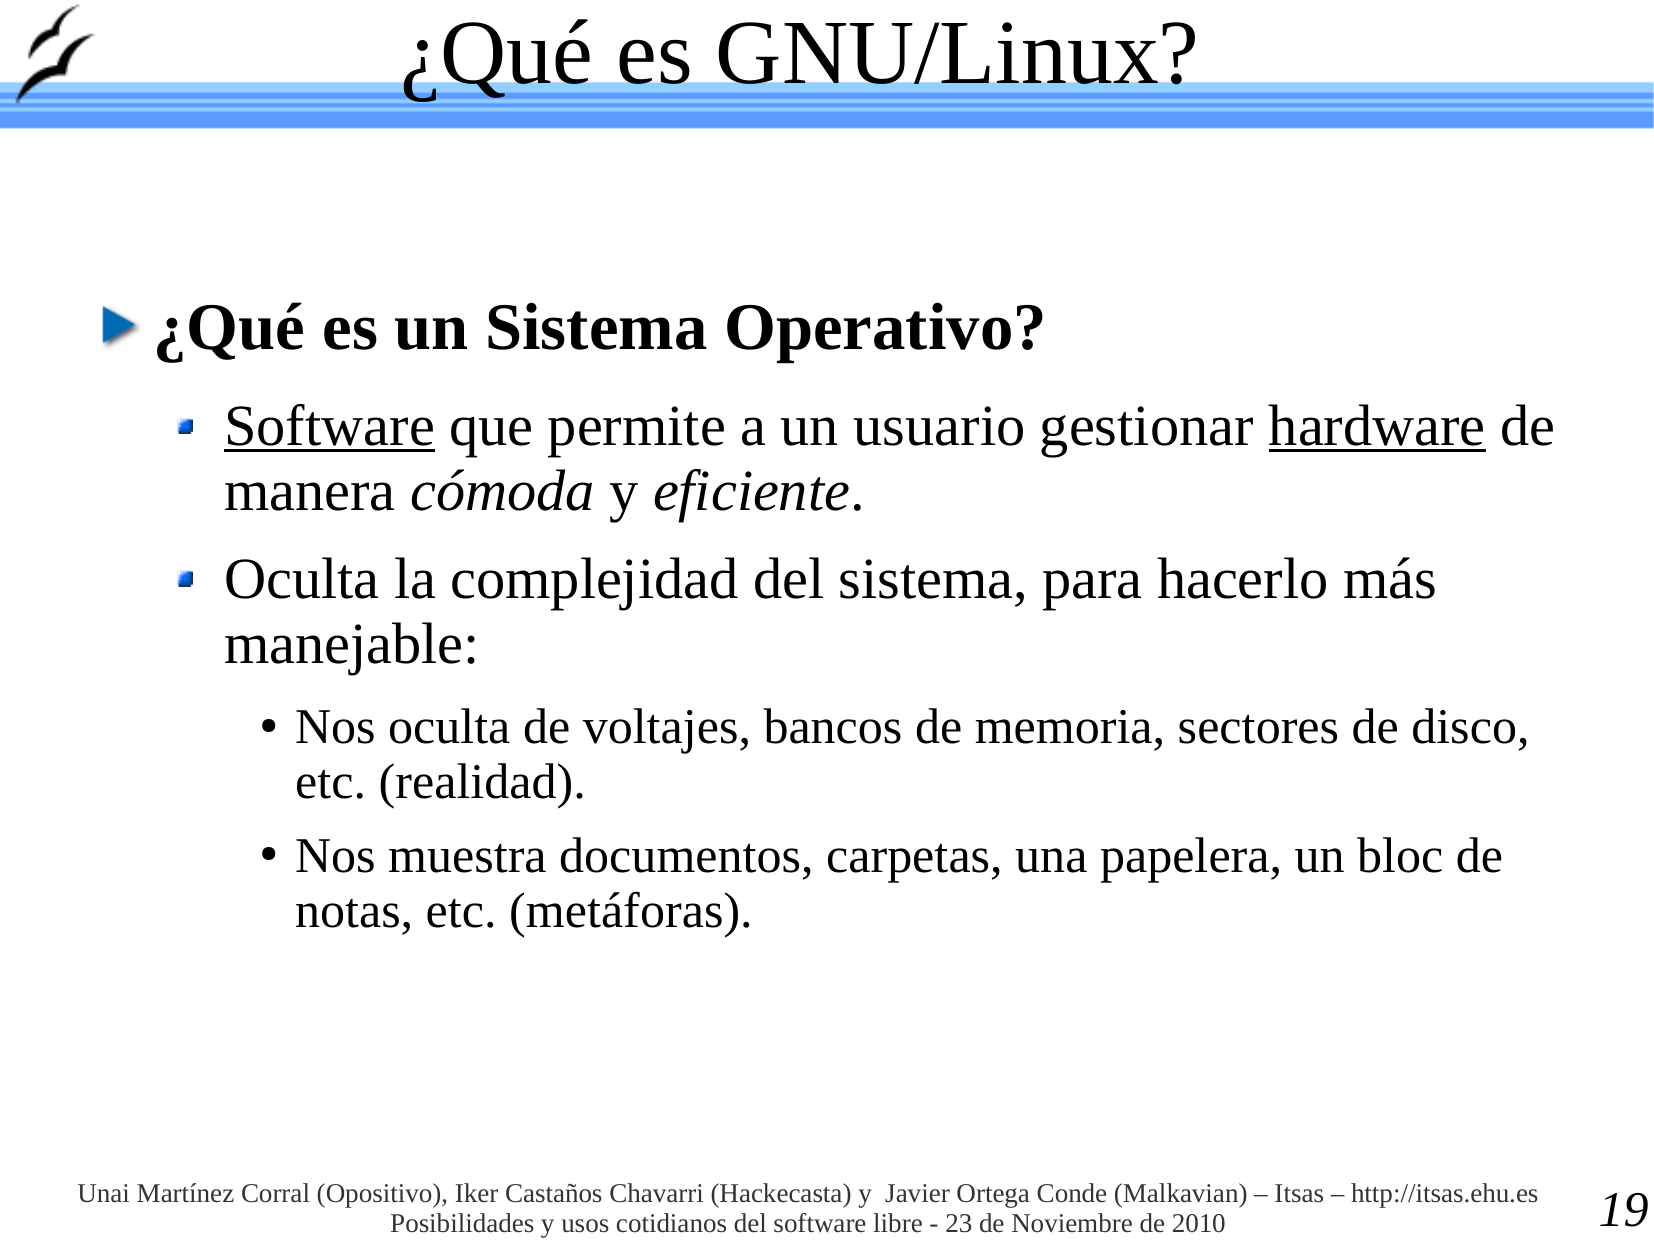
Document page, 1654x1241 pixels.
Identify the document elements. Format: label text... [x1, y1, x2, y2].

list ¿Qué es un Sistema Operativo? Software que permite a un usuario gestionar hardware de manera cómoda y eficiente. Oculta la complejidad del sistema, para hacerlo más manejable: Nos oculta de voltajes, bancos de memoria, sectores de disco, etc. (realidad). Nos muestra documentos, carpetas, una papelera, un bloc de notas, etc. (metáforas). [82, 290, 1571, 1094]
picture [0, 0, 1654, 133]
title ¿Qué es GNU/Linux? [94, 0, 1507, 107]
